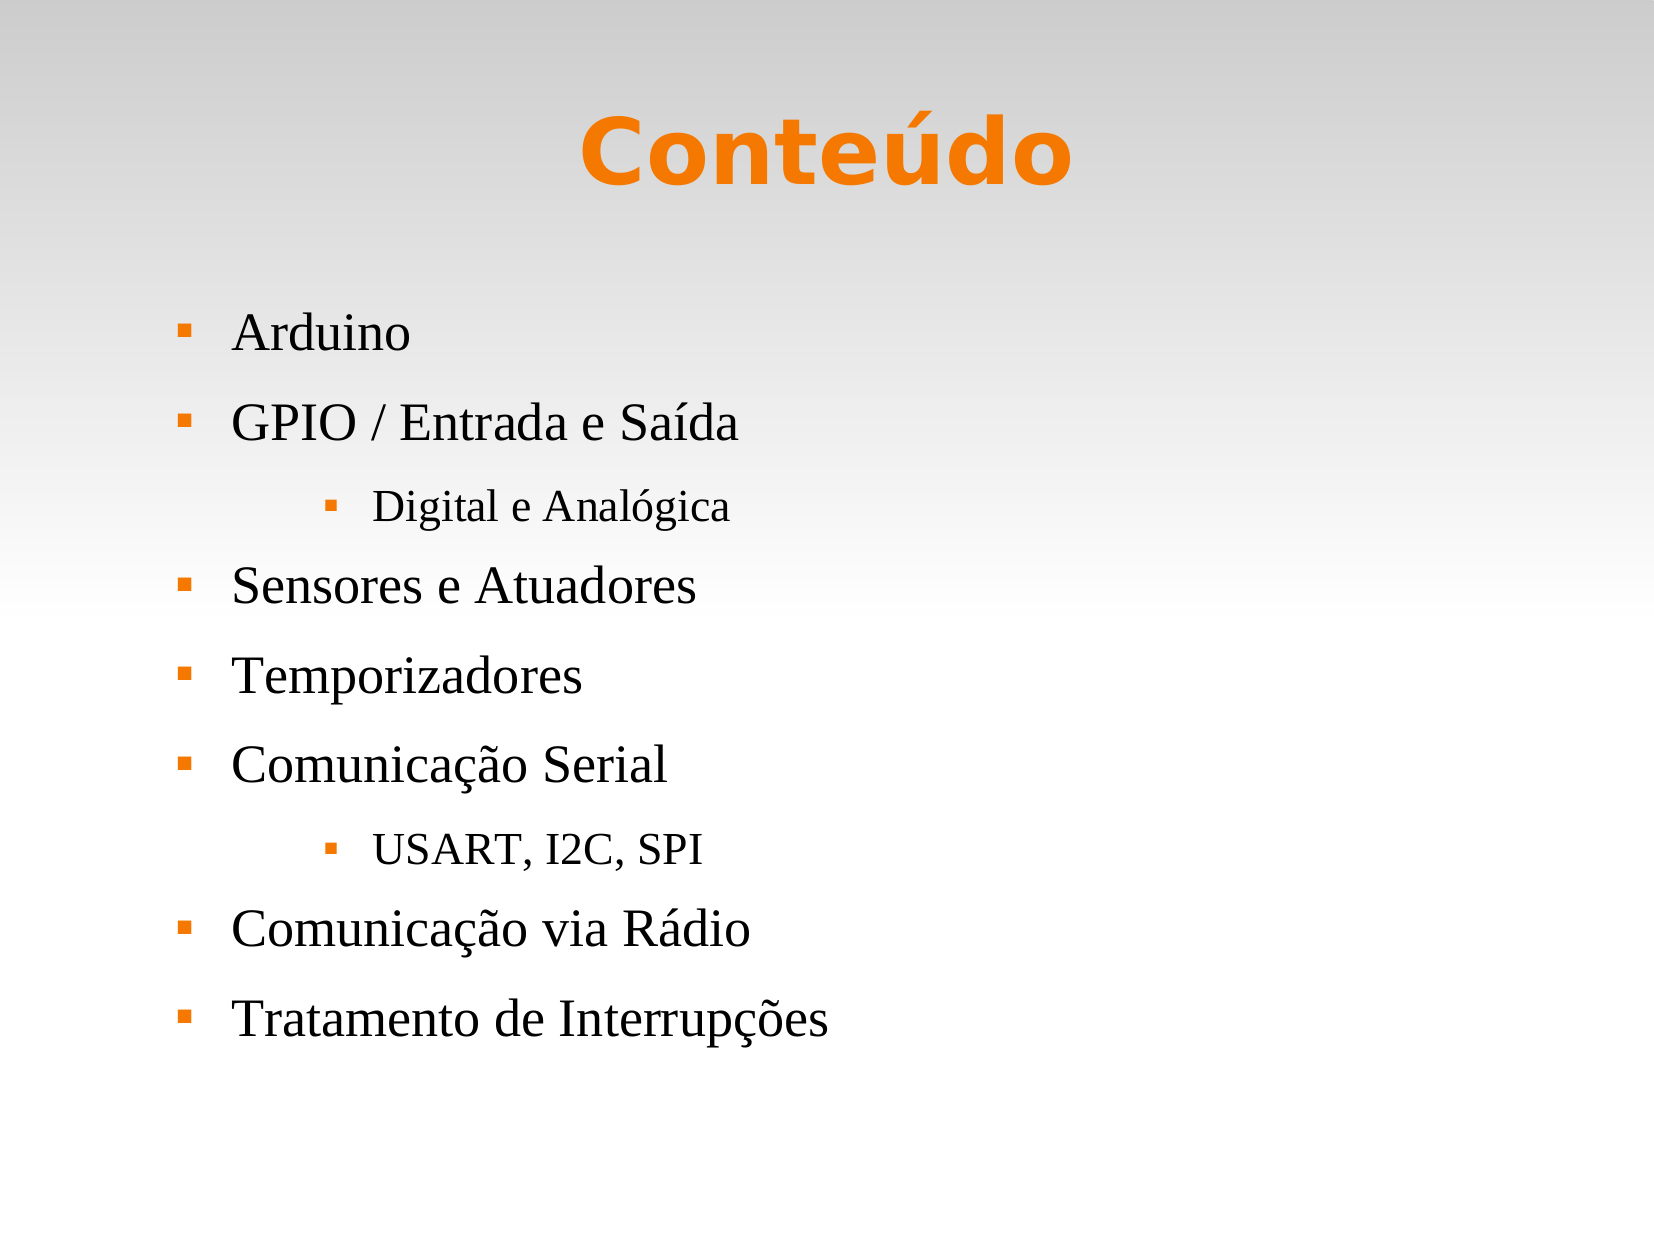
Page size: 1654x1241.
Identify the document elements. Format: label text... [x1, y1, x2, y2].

list Arduino GPIO / Entrada e Saída Digital e Analógica Sensores e Atuadores Temporizadores Comunicação Serial USART, I2C, SPI Comunicação via Rádio Tratamento de Interrupções [89, 302, 1463, 1157]
title Conteúdo [82, 49, 1571, 257]
